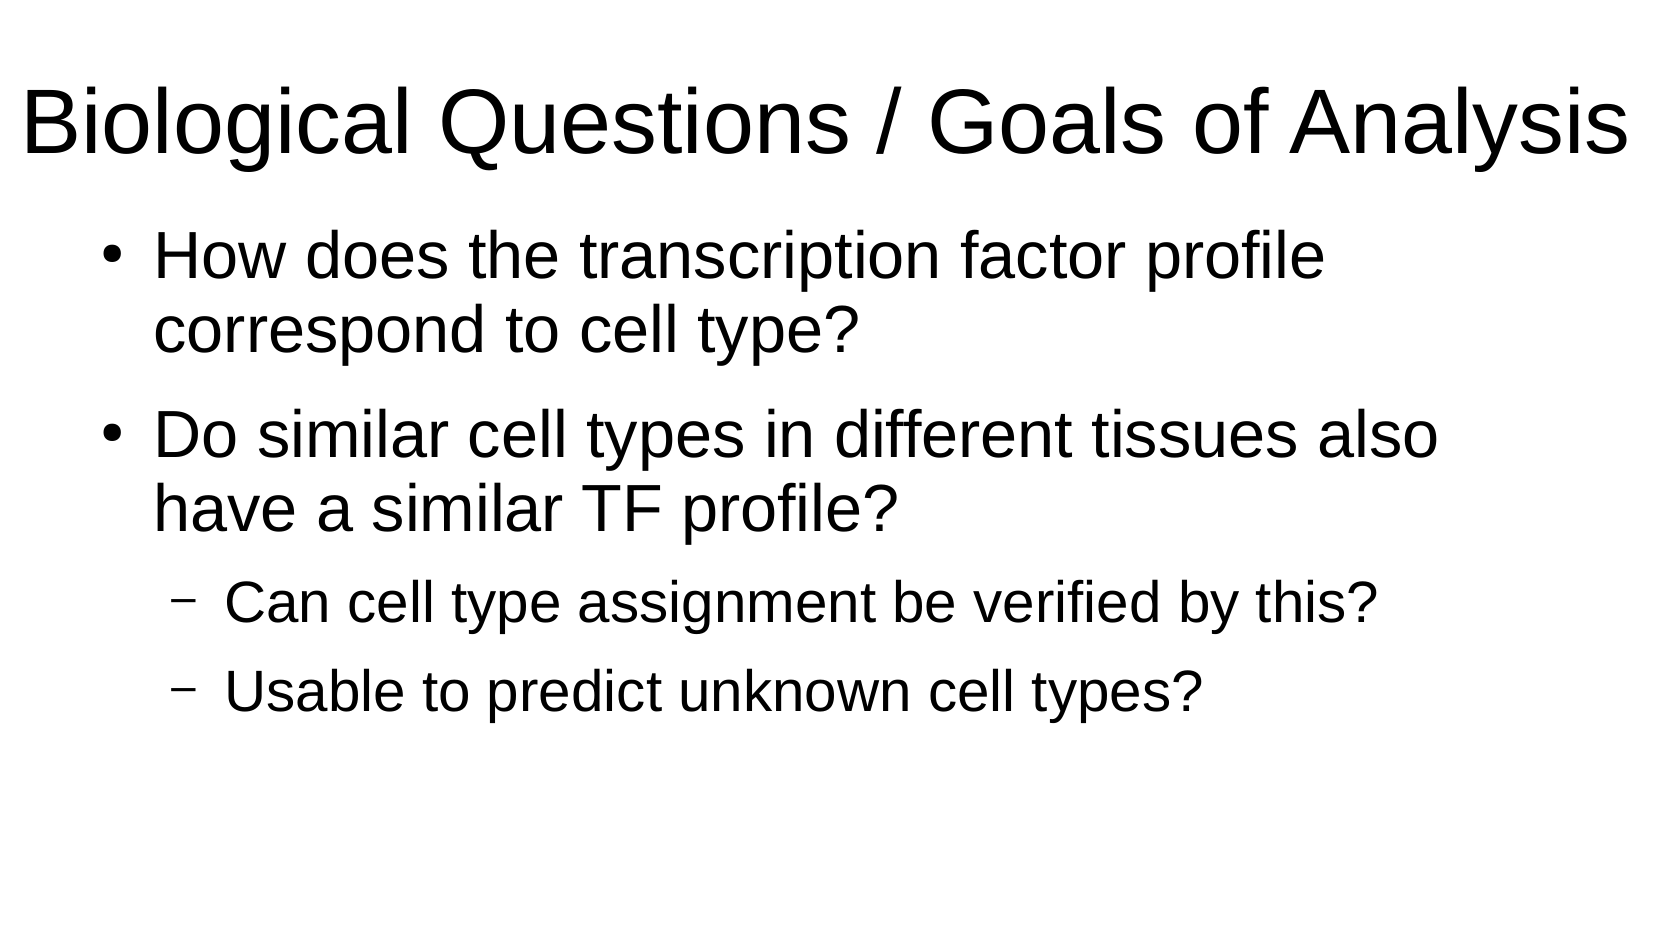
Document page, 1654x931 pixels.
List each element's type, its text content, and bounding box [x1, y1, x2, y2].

list How does the transcription factor profile correspond to cell type? Do similar cell types in different tissues also have a similar TF profile? Can cell type assignment be verified by this? Usable to predict unknown cell types? [82, 217, 1571, 758]
title Biological Questions / Goals of Analysis [0, 19, 1654, 225]
